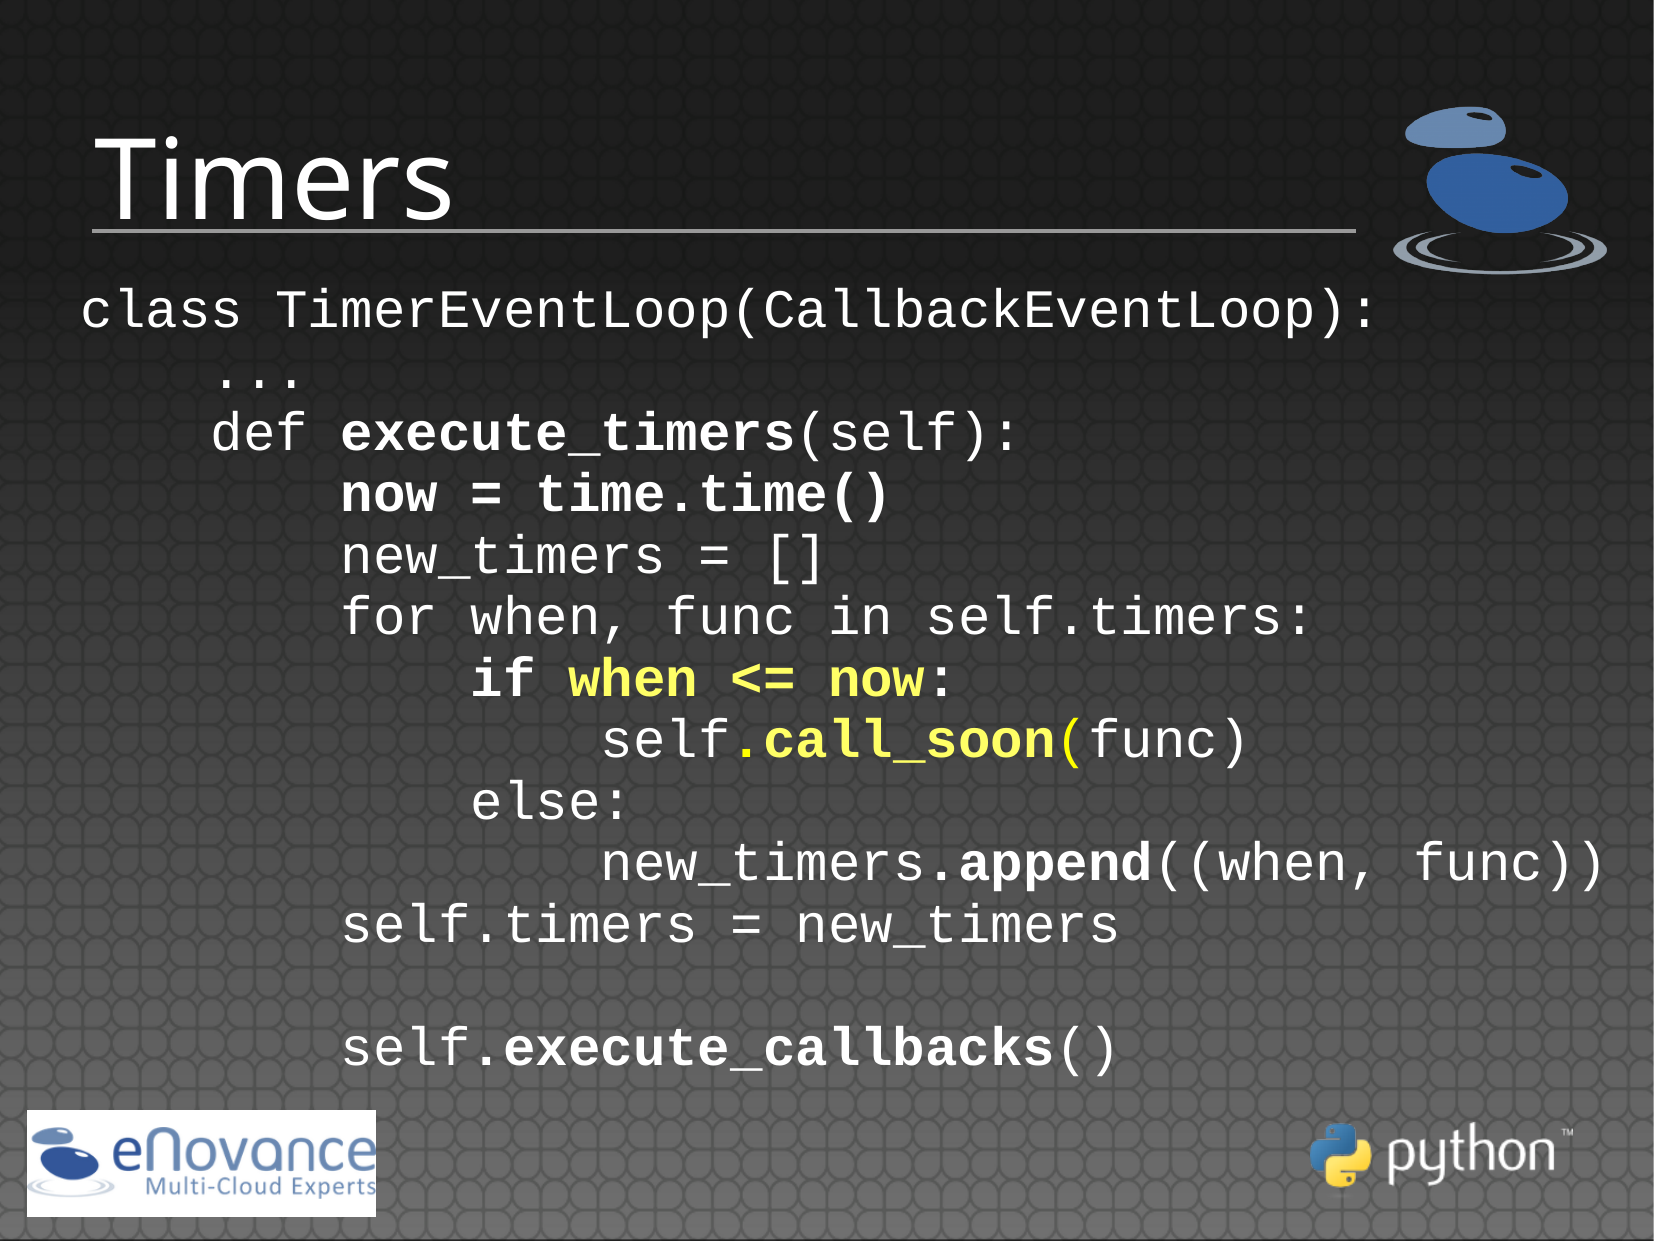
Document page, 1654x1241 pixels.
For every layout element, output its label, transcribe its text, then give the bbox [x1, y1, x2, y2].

text_box class TimerEventLoop(CallbackEventLoop): ... def execute_timers(self): now = time.time() new_timers = [] for when, func in self.timers: if when <= now: self.call_soon(func) else: new_timers.append((when, func)) self.timers = new_timers self.execute_callbacks() [66, 274, 1624, 1151]
title Timers [94, 100, 1426, 251]
picture [0, 0, 1654, 1241]
